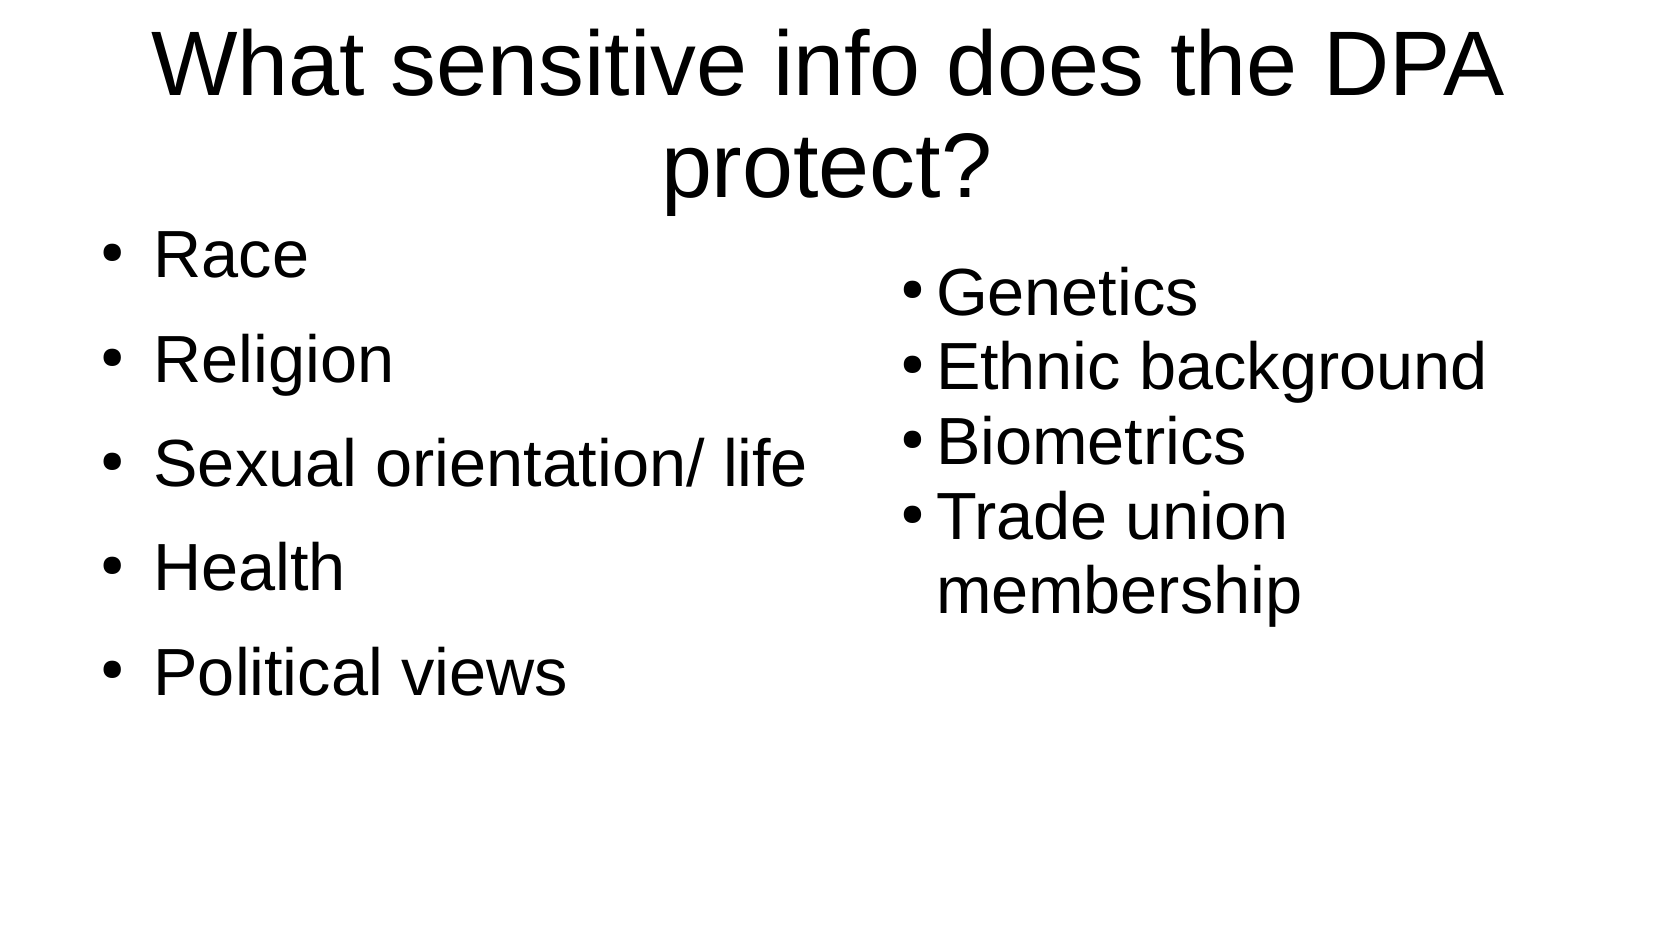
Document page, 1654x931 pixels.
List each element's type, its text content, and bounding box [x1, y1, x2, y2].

title What sensitive info does the DPA protect? [82, 12, 1571, 218]
text_box Genetics Ethnic background Biometrics Trade union membership [885, 247, 1595, 768]
list Race Religion Sexual orientation/ life Health Political views [82, 217, 857, 757]
